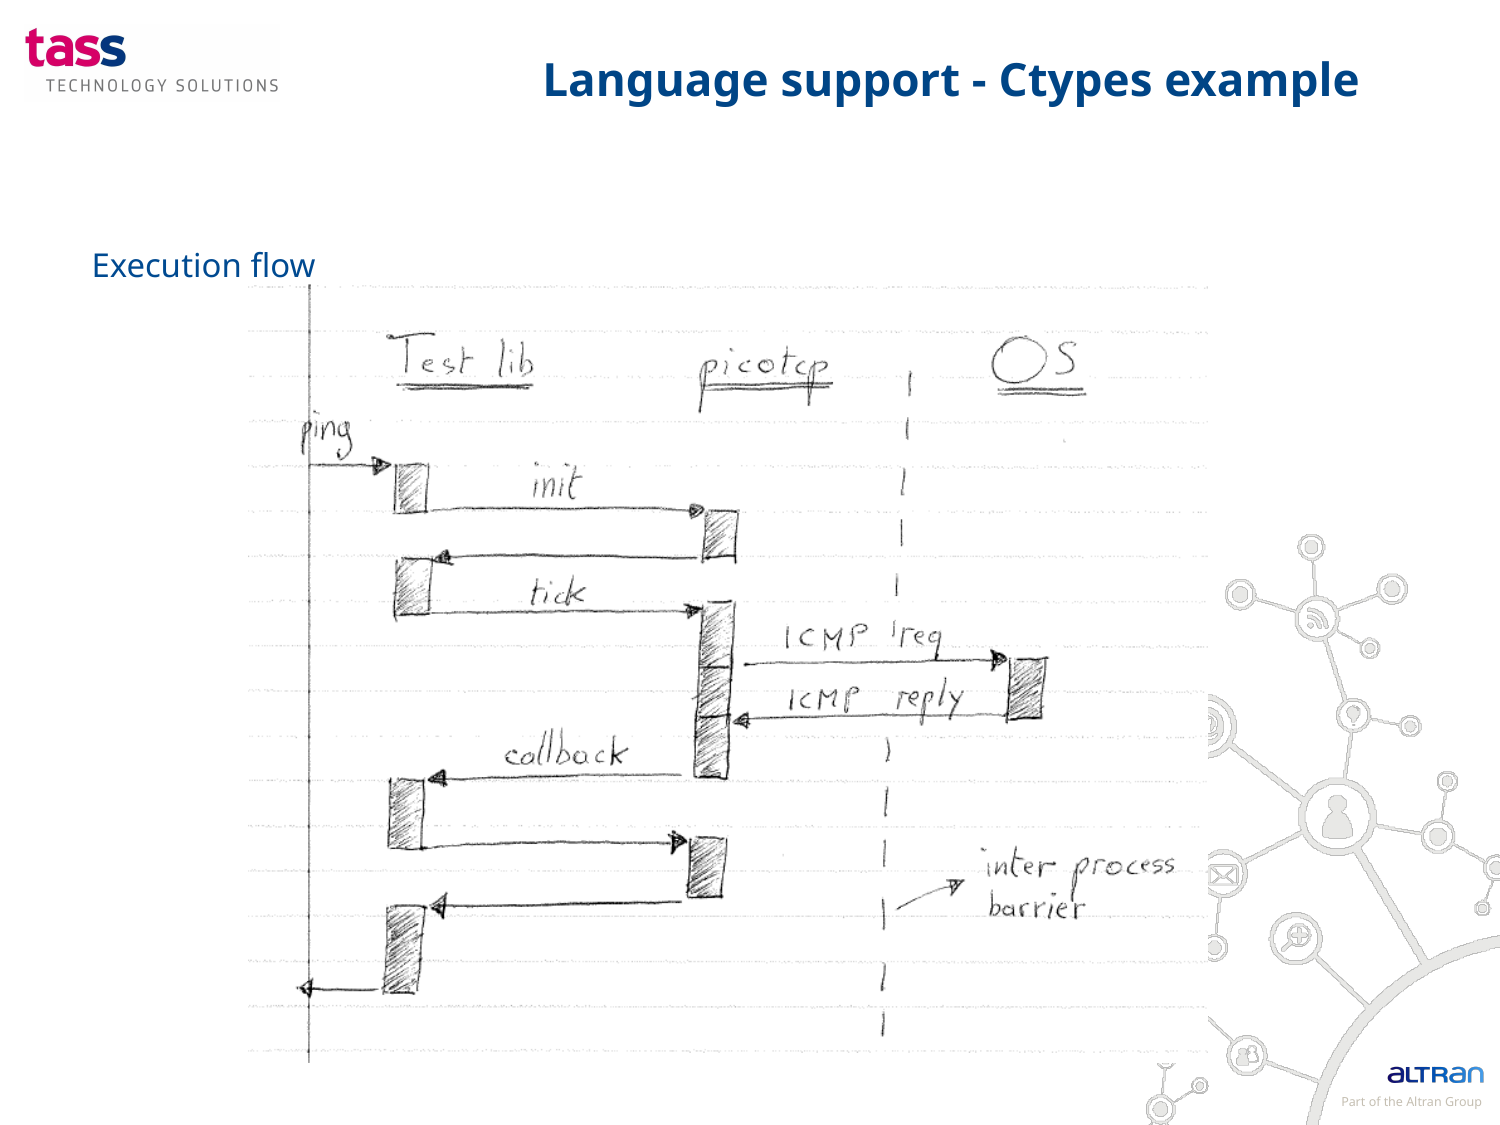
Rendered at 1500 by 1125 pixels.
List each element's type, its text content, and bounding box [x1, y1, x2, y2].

title Language support - Ctypes example [336, 30, 1375, 126]
list Execution flow [76, 196, 1468, 292]
picture [24, 24, 280, 102]
picture [1385, 1064, 1485, 1087]
picture [248, 284, 1208, 1125]
